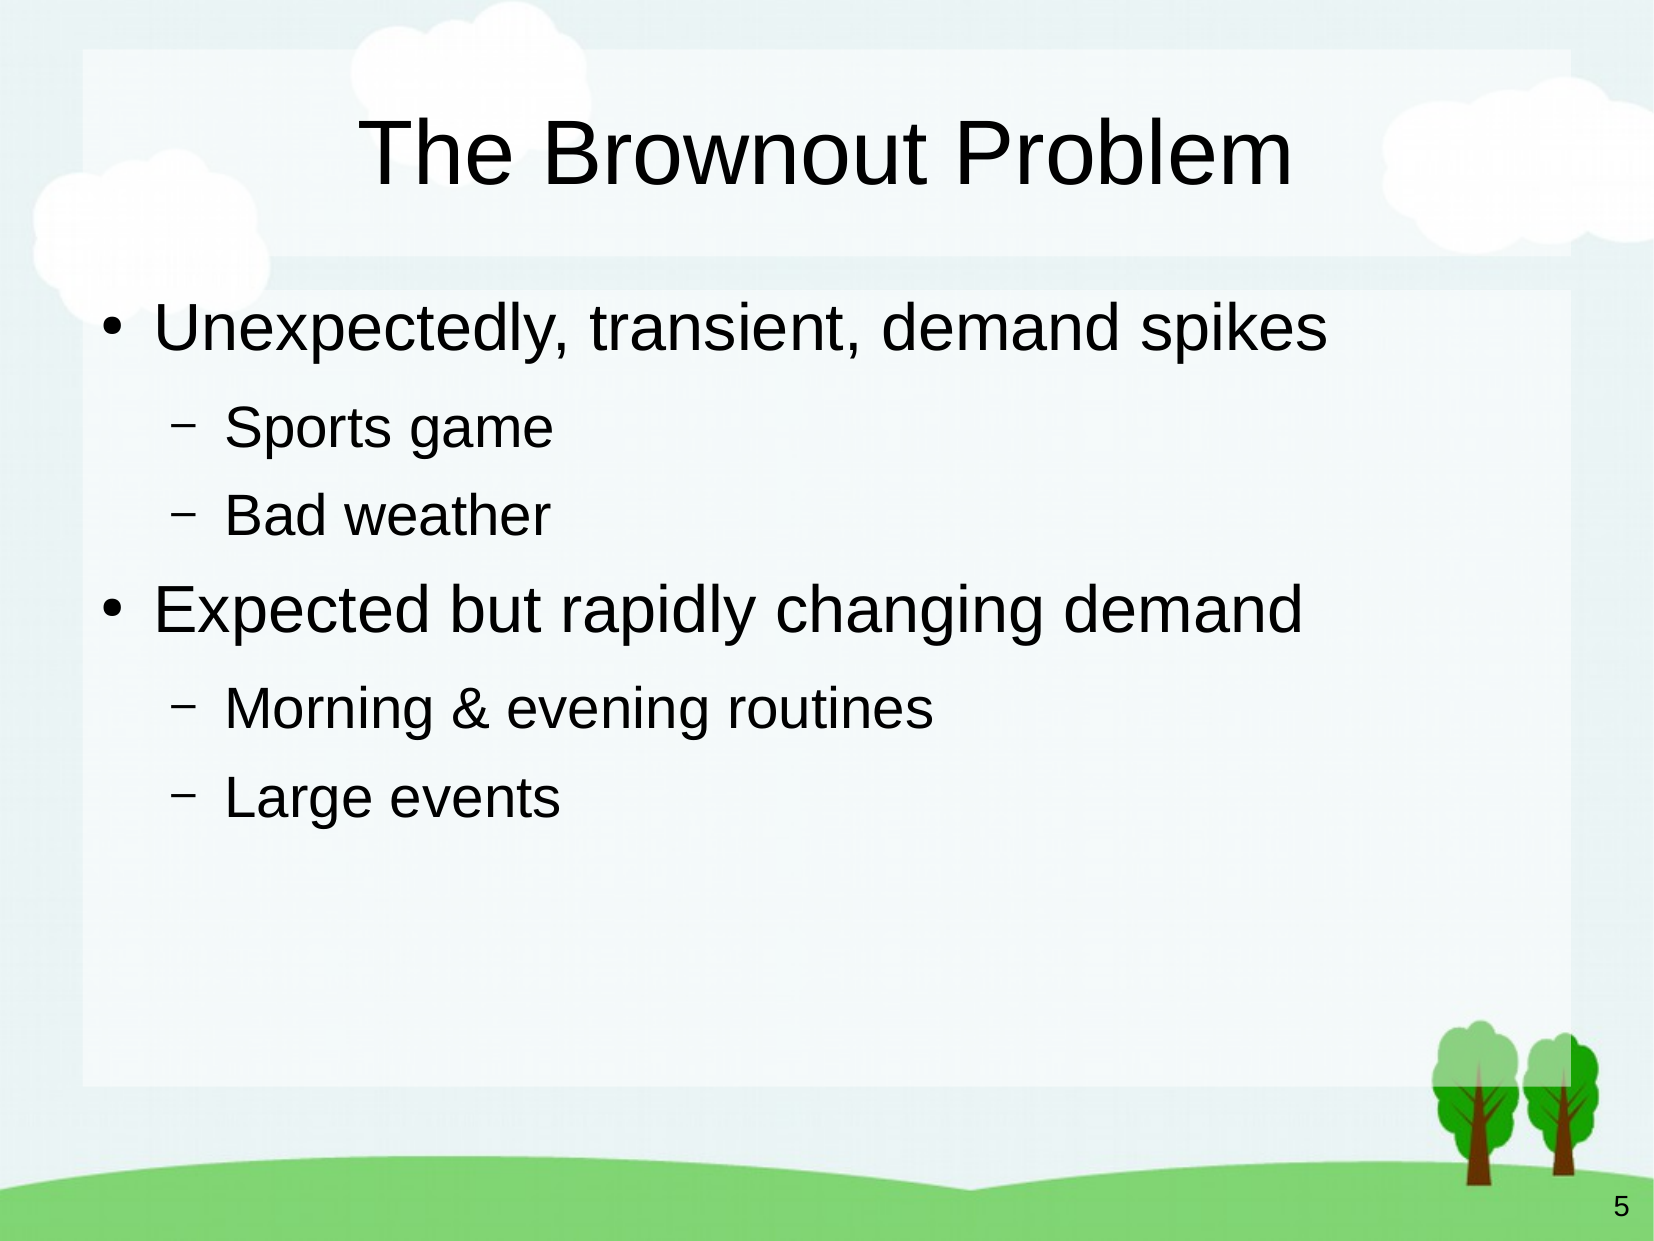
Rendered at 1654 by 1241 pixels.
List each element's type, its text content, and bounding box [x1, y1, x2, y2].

list Unexpectedly, transient, demand spikes Sports game Bad weather Expected but rapidly changing demand Morning & evening routines Large events [82, 290, 1571, 1087]
picture [0, 0, 1654, 1241]
title The Brownout Problem [82, 49, 1571, 257]
